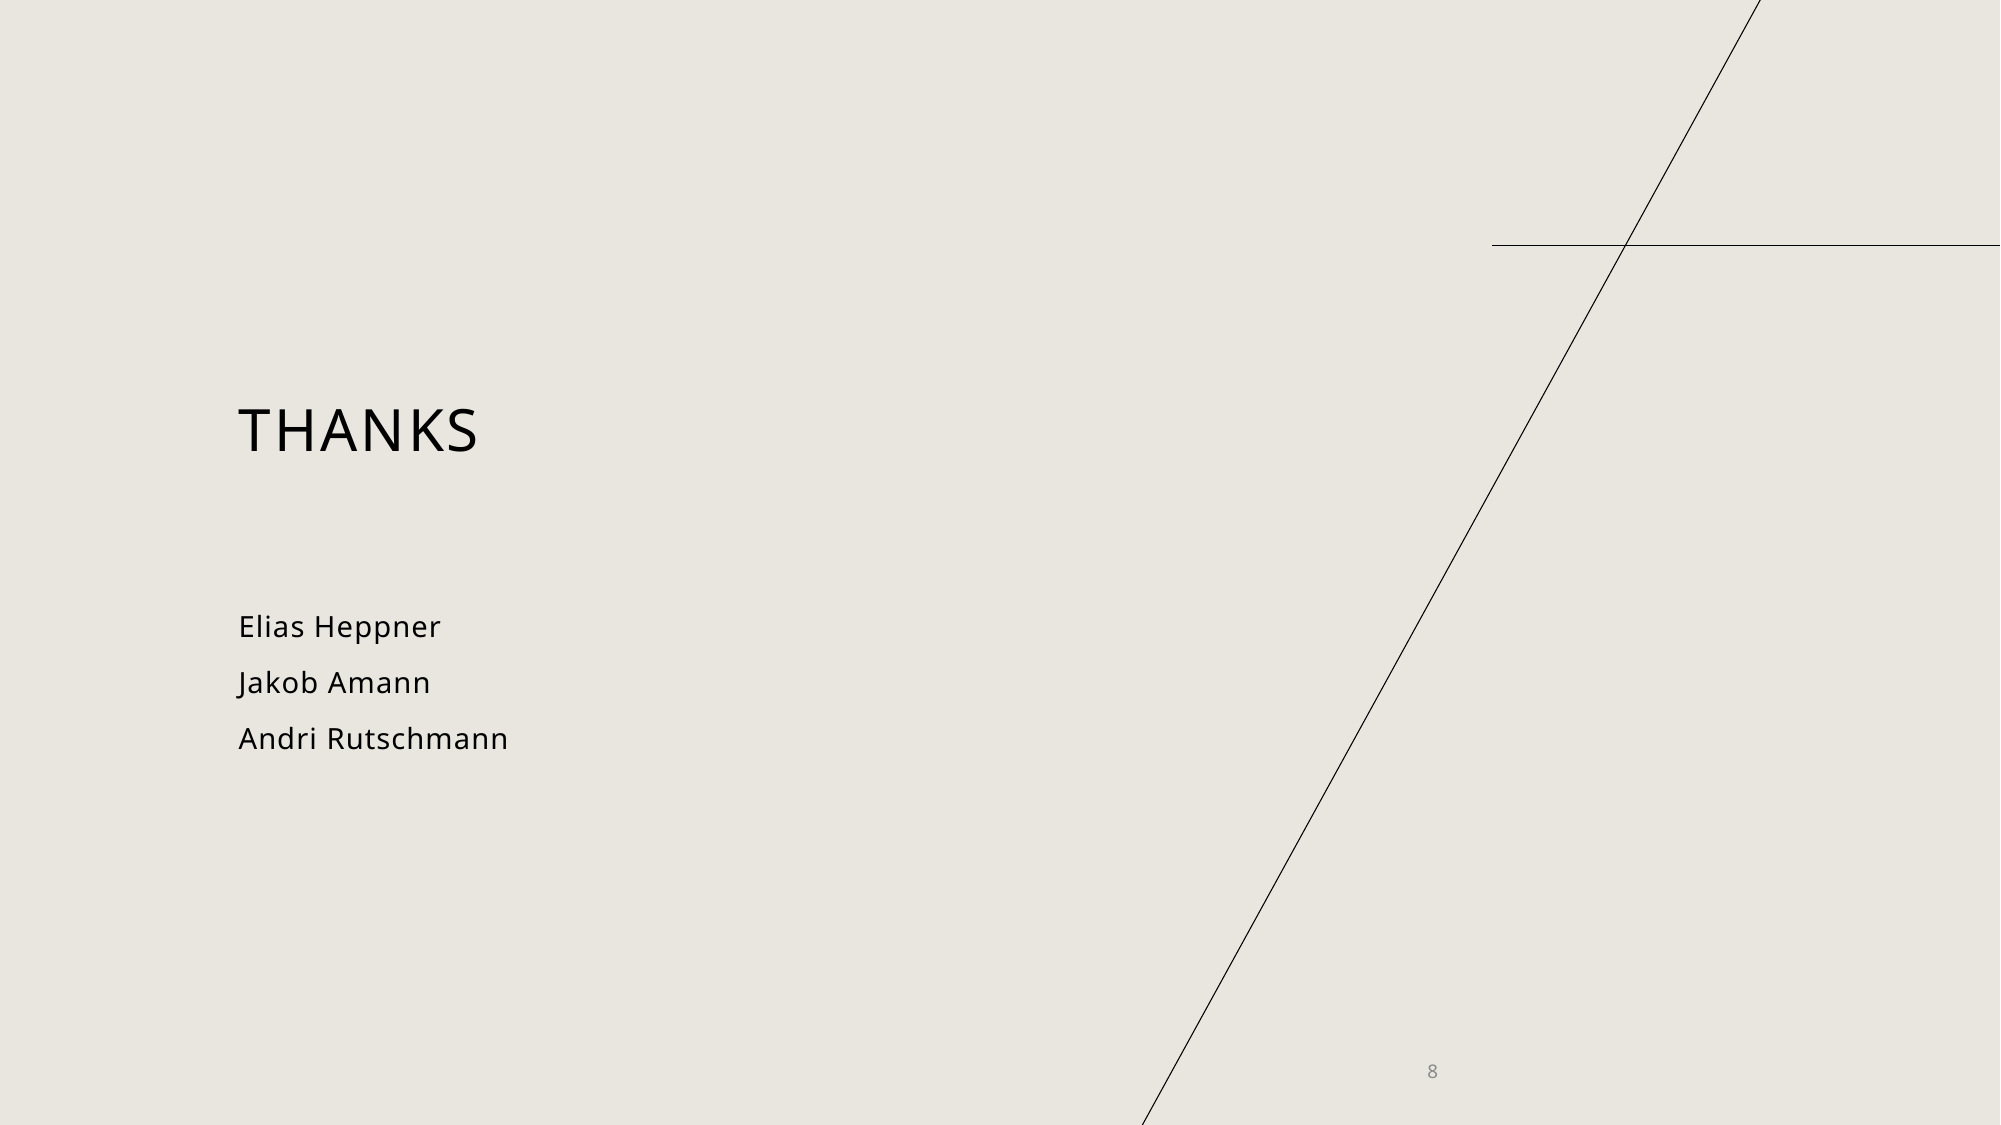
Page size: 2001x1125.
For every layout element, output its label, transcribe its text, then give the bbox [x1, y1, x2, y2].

text_box [1412, 1042, 1863, 1103]
title Thanks [223, 274, 1062, 472]
list Elias Heppner Jakob Amann Andri Rutschmann [223, 600, 1062, 851]
